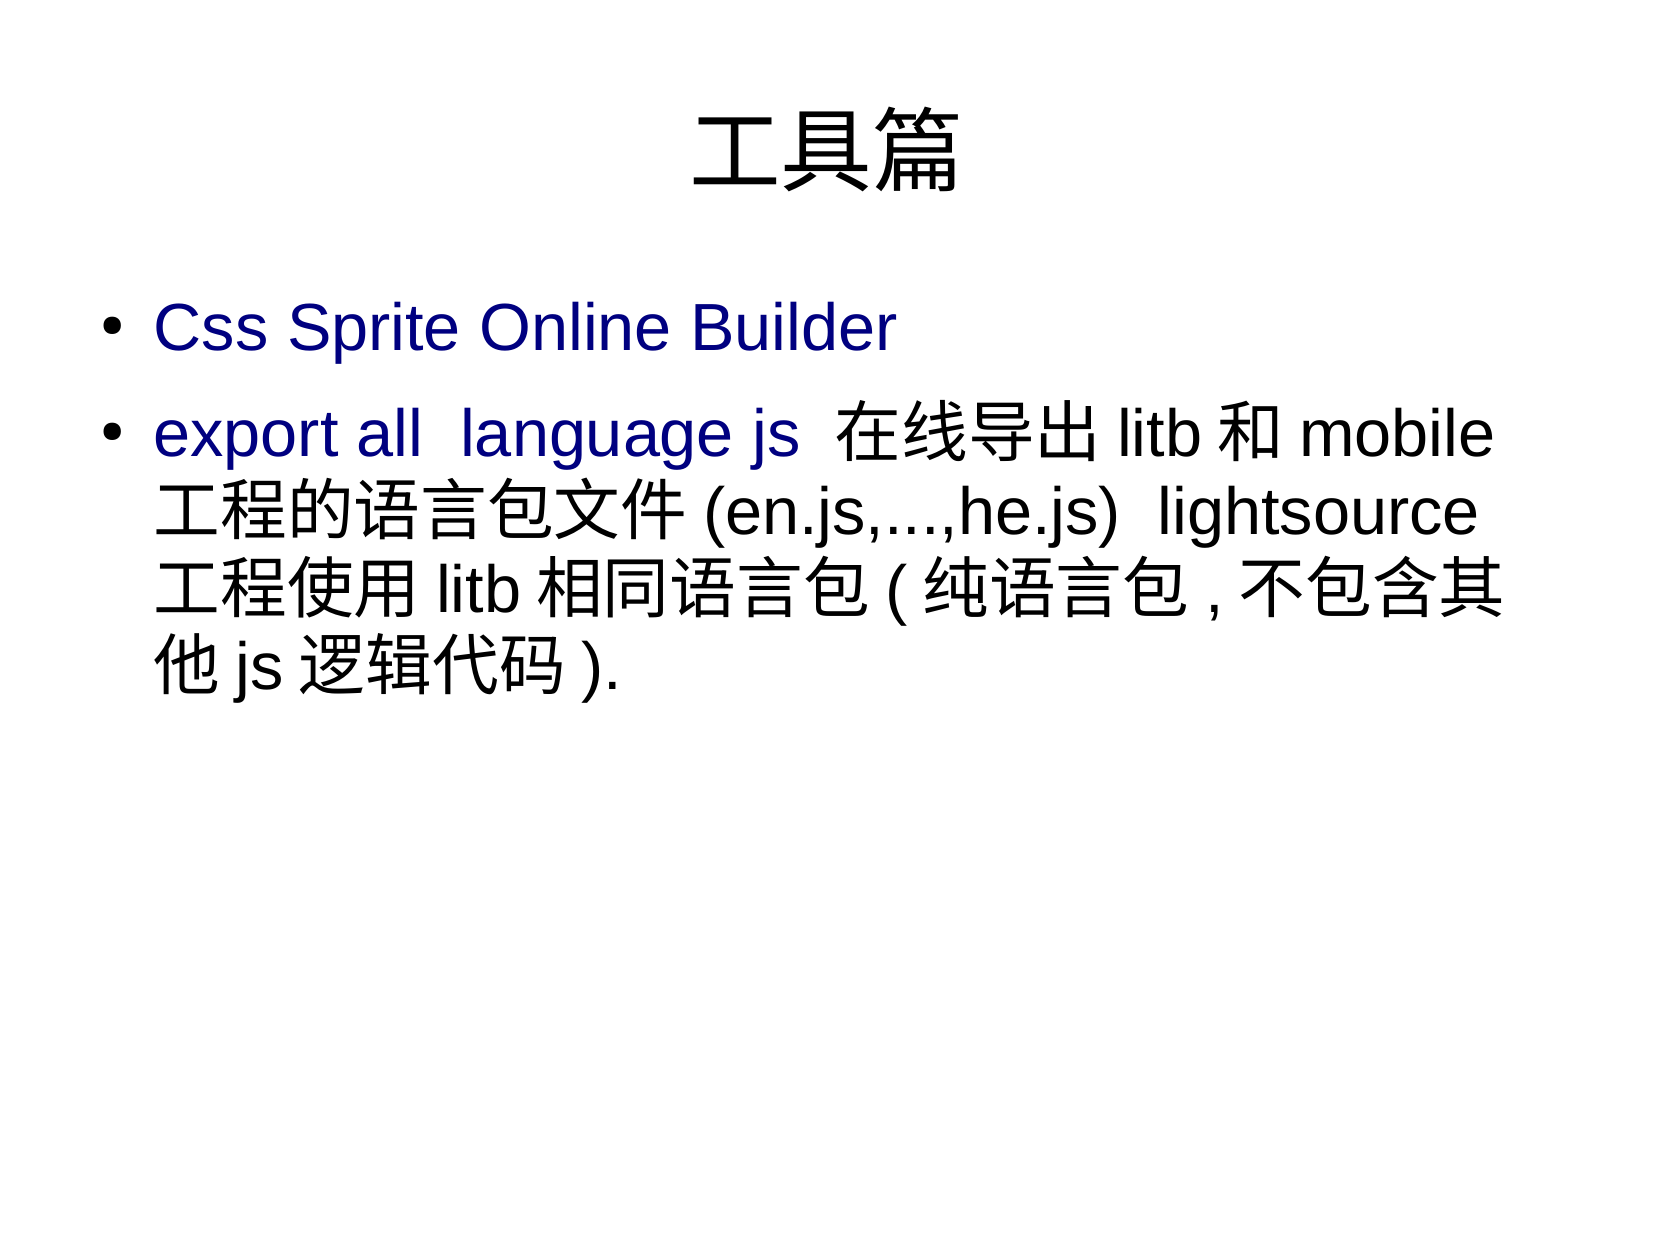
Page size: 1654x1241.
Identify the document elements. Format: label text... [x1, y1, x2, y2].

list Css Sprite Online Builder export all language js 在线导出litb和mobile工程的语言包文件(en.js,...,he.js) lightsource工程使用litb相同语言包(纯语言包,不包含其他js逻辑代码). [82, 290, 1538, 1010]
title 工具篇 [82, 49, 1571, 257]
